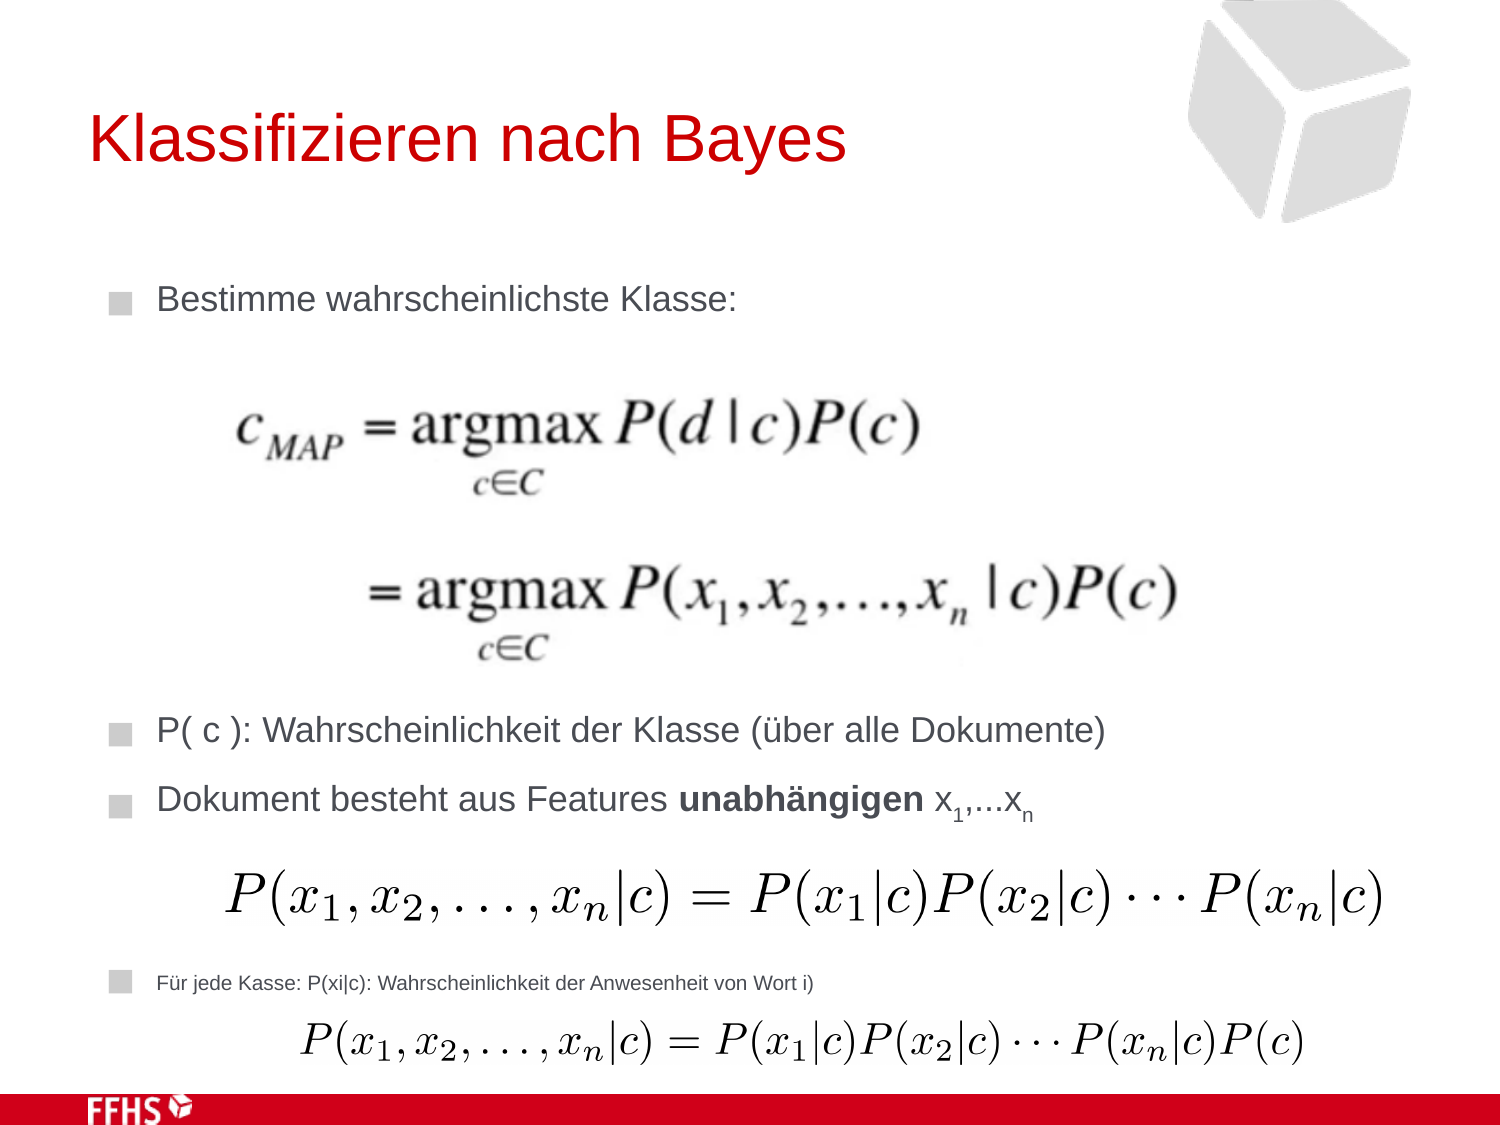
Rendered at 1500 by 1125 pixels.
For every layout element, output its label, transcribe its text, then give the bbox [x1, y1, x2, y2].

list Bestimme wahrscheinlichste Klasse: P( c ): Wahrscheinlichkeit der Klasse (über alle Dokumente) Dokument besteht aus Features unabhängigen x1,...xn Für jede Kasse: P(xi|c): Wahrscheinlichkeit der Anwesenheit von Wort i) [88, 278, 1412, 1000]
picture [221, 389, 1186, 676]
picture [225, 869, 1381, 926]
picture [300, 1020, 1302, 1066]
picture [1188, 0, 1411, 223]
picture [0, 1094, 1500, 1125]
title Klassifizieren nach Bayes [88, 56, 1176, 220]
